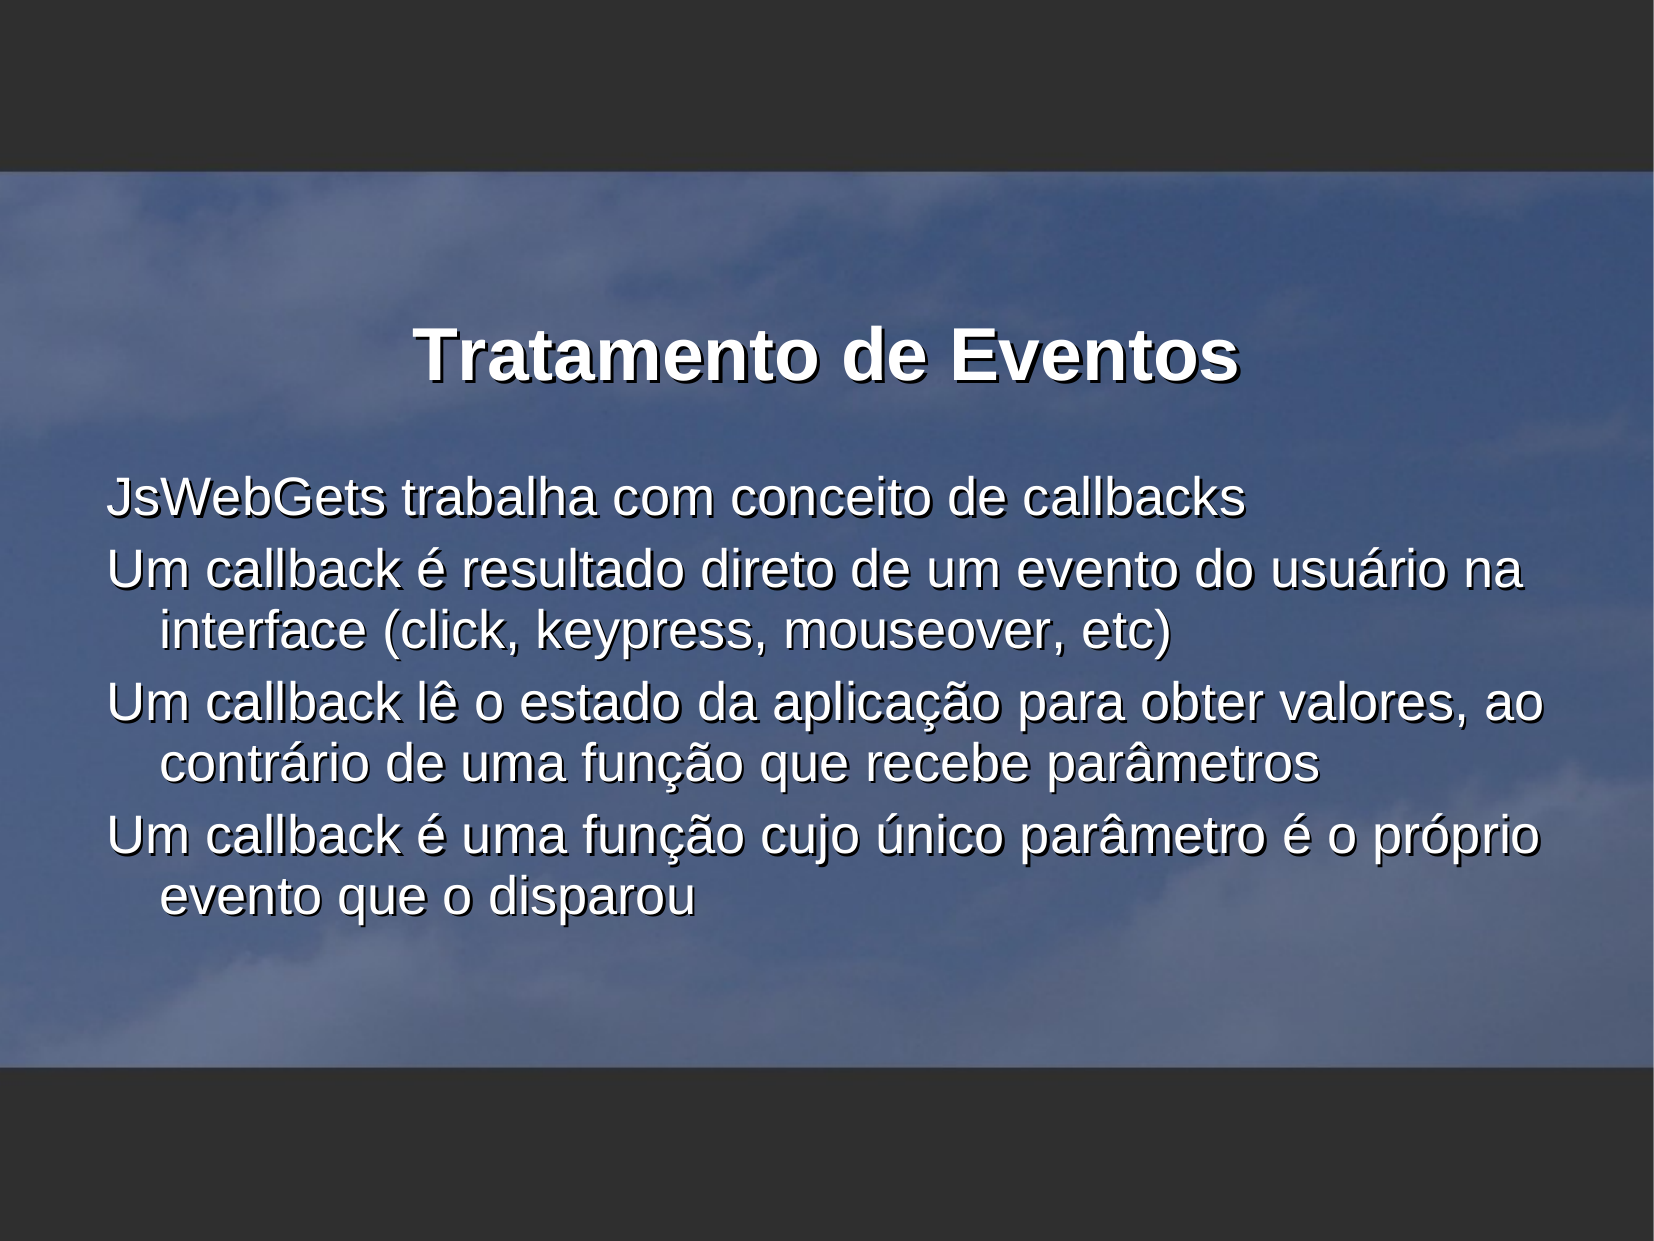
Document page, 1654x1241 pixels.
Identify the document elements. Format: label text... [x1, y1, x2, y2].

list JsWebGets trabalha com conceito de callbacks Um callback é resultado direto de um evento do usuário na interface (click, keypress, mouseover, etc) Um callback lê o estado da aplicação para obter valores, ao contrário de uma função que recebe parâmetros Um callback é uma função cujo único parâmetro é o próprio evento que o disparou [88, 466, 1565, 926]
title Tratamento de Eventos [88, 273, 1565, 436]
picture [0, 0, 1654, 1241]
